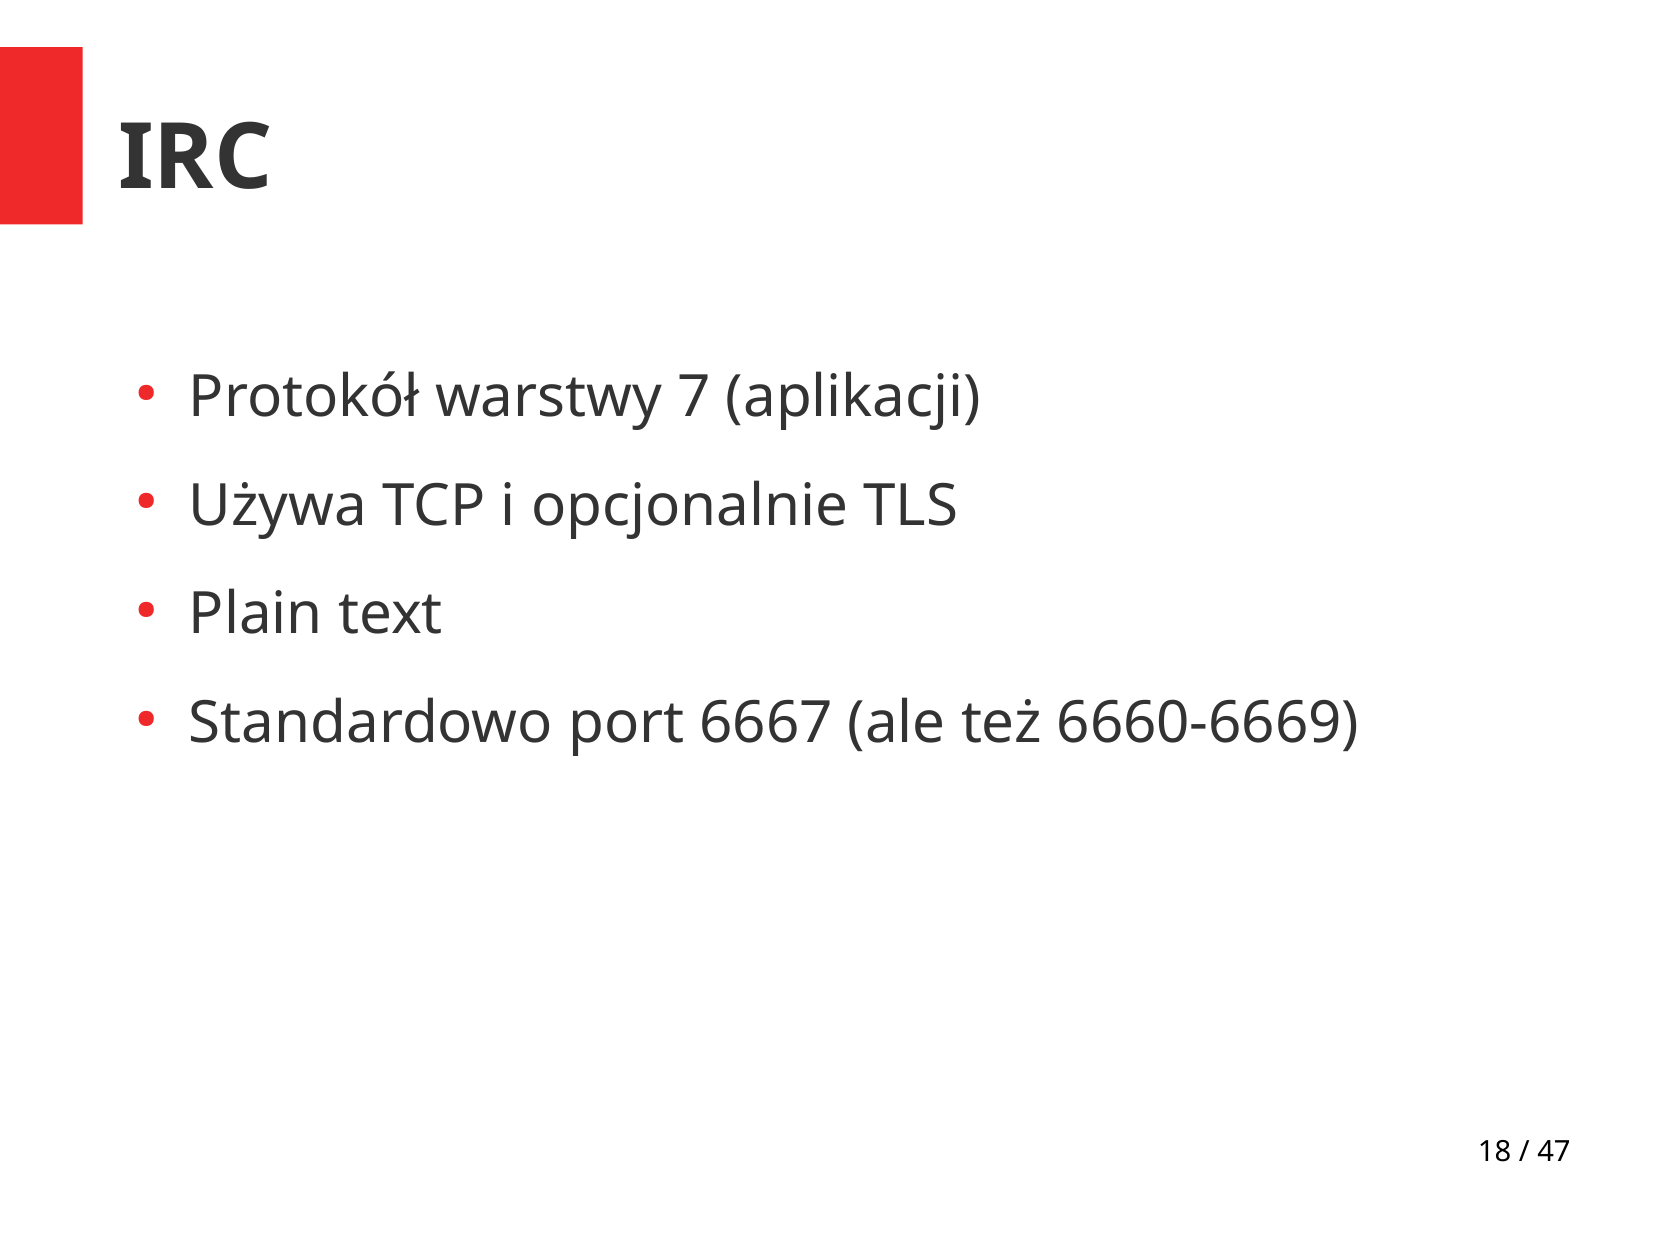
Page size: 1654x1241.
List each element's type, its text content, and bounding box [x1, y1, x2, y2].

title IRC [118, 49, 1571, 257]
list Protokół warstwy 7 (aplikacji) Używa TCP i opcjonalnie TLS Plain text Standardowo port 6667 (ale też 6660-6669) [118, 354, 1536, 1074]
